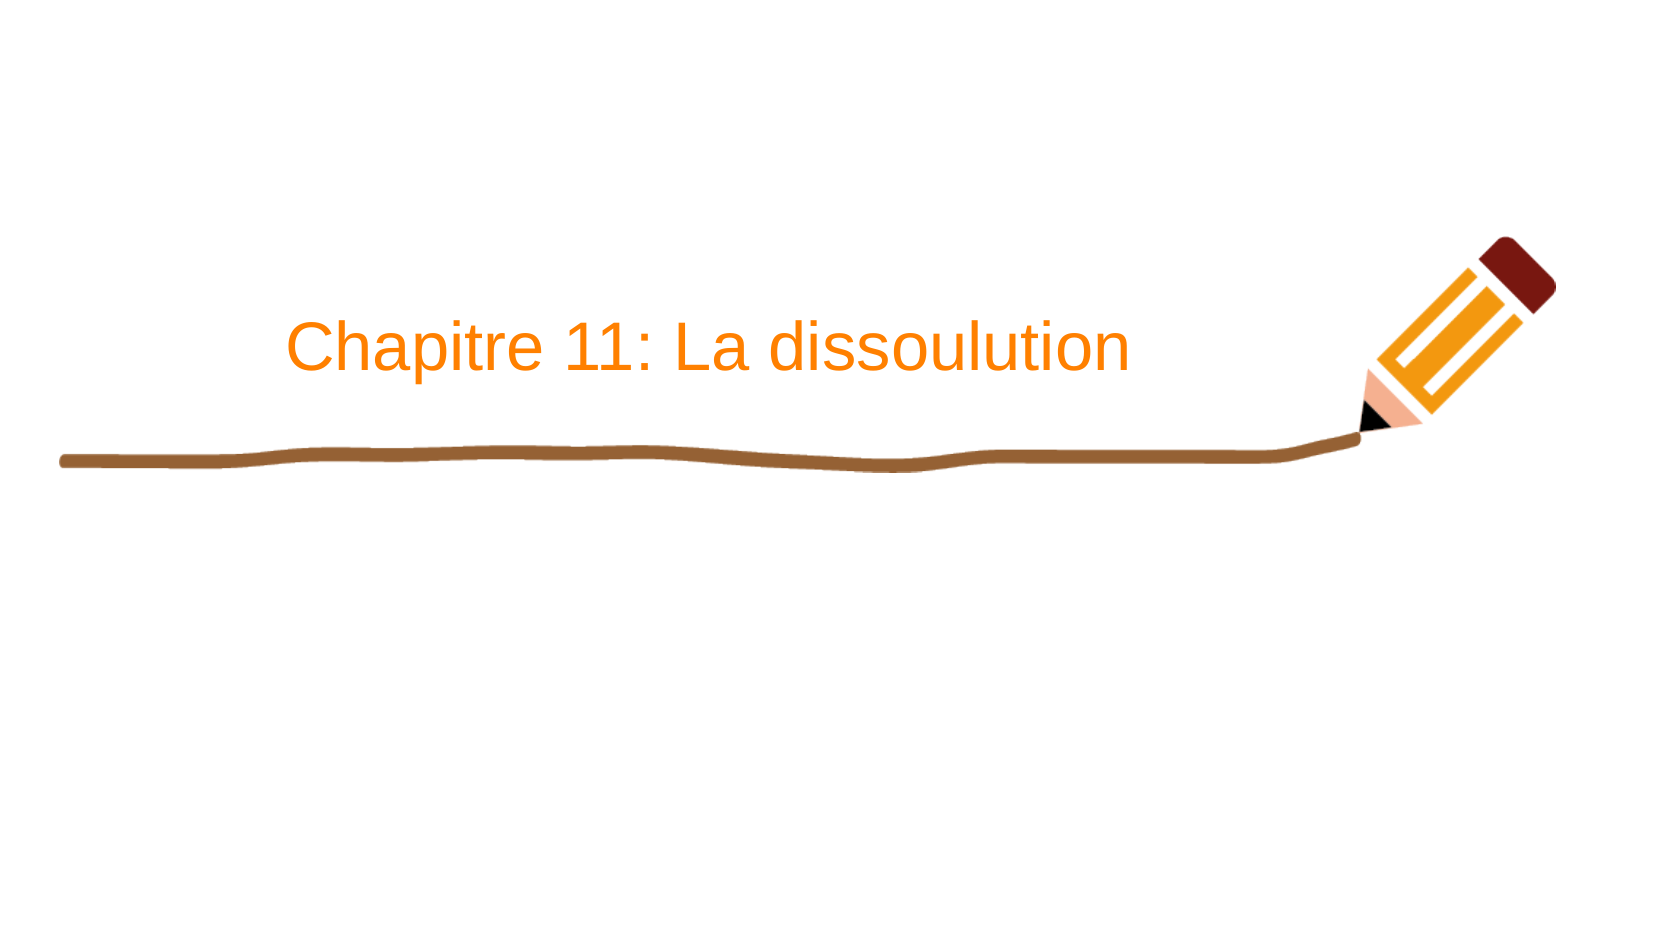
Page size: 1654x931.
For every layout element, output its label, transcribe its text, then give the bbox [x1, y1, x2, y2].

picture [59, 236, 1556, 473]
title Chapitre 11: La dissoulution [88, 265, 1329, 429]
